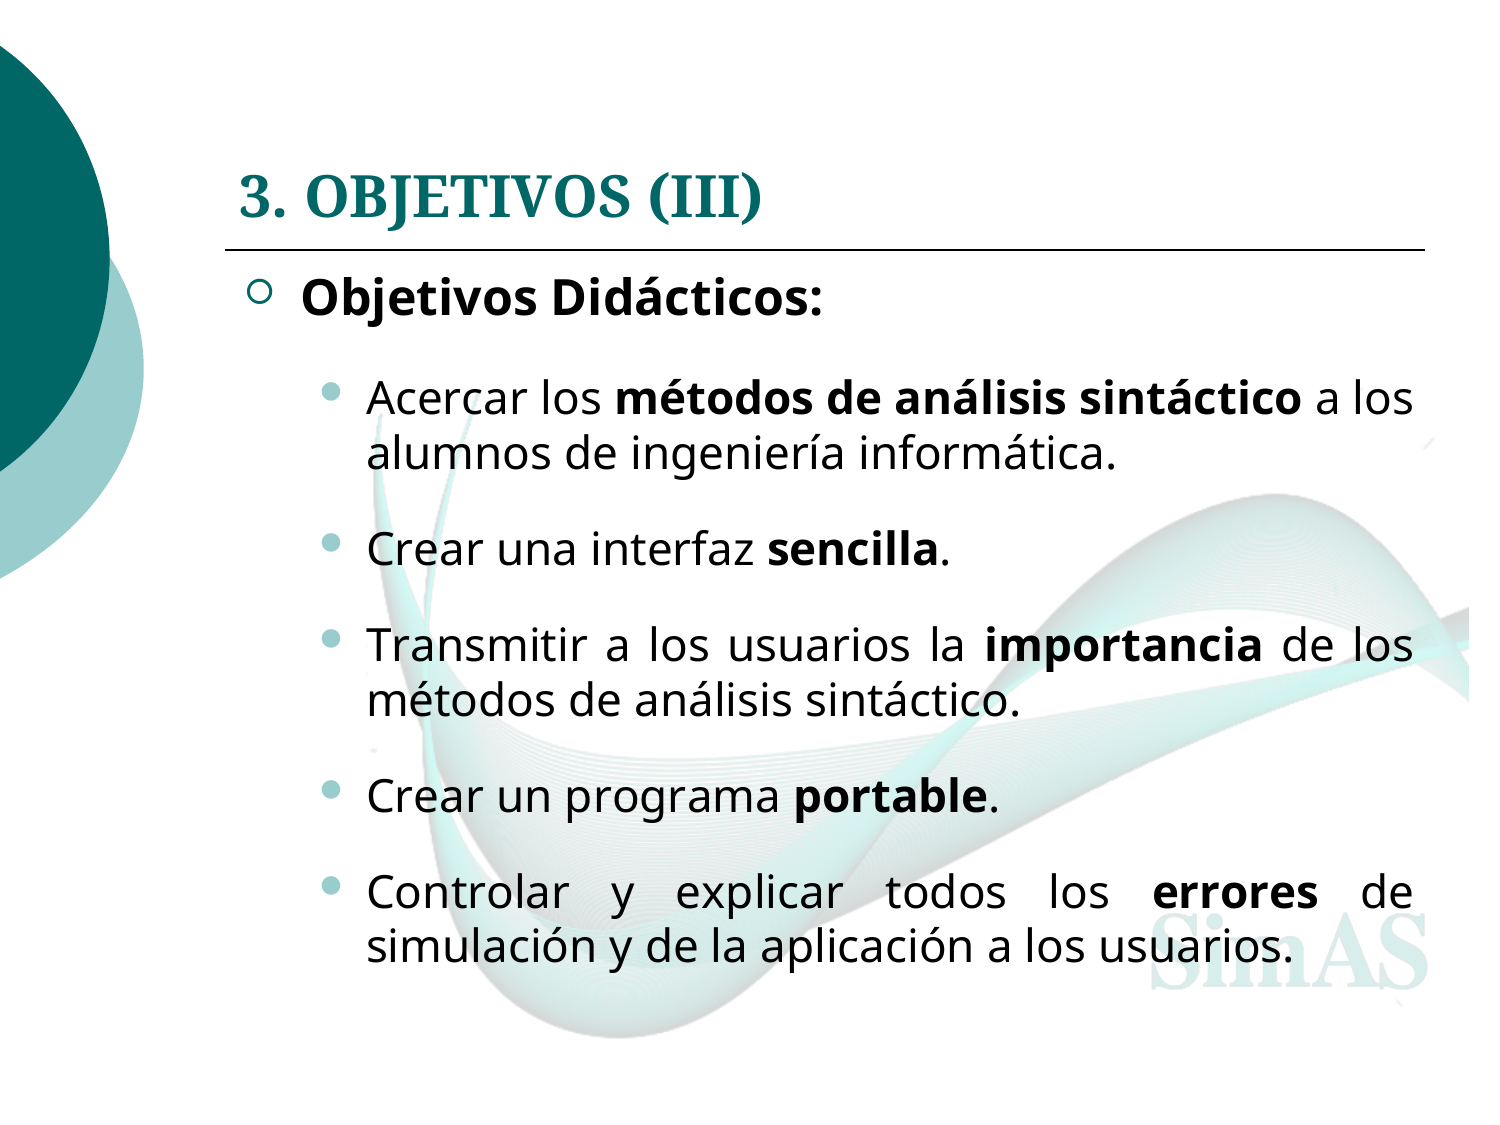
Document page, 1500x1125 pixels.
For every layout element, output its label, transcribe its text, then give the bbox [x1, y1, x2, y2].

title 3. OBJETIVOS (III) [224, 49, 1425, 237]
list Objetivos Didácticos: Acercar los métodos de análisis sintáctico a los alumnos de ingeniería informática. Crear una interfaz sencilla. Transmitir a los usuarios la importancia de los métodos de análisis sintáctico. Crear un programa portable. Controlar y explicar todos los errores de simulación y de la aplicación a los usuarios. [229, 258, 1430, 981]
